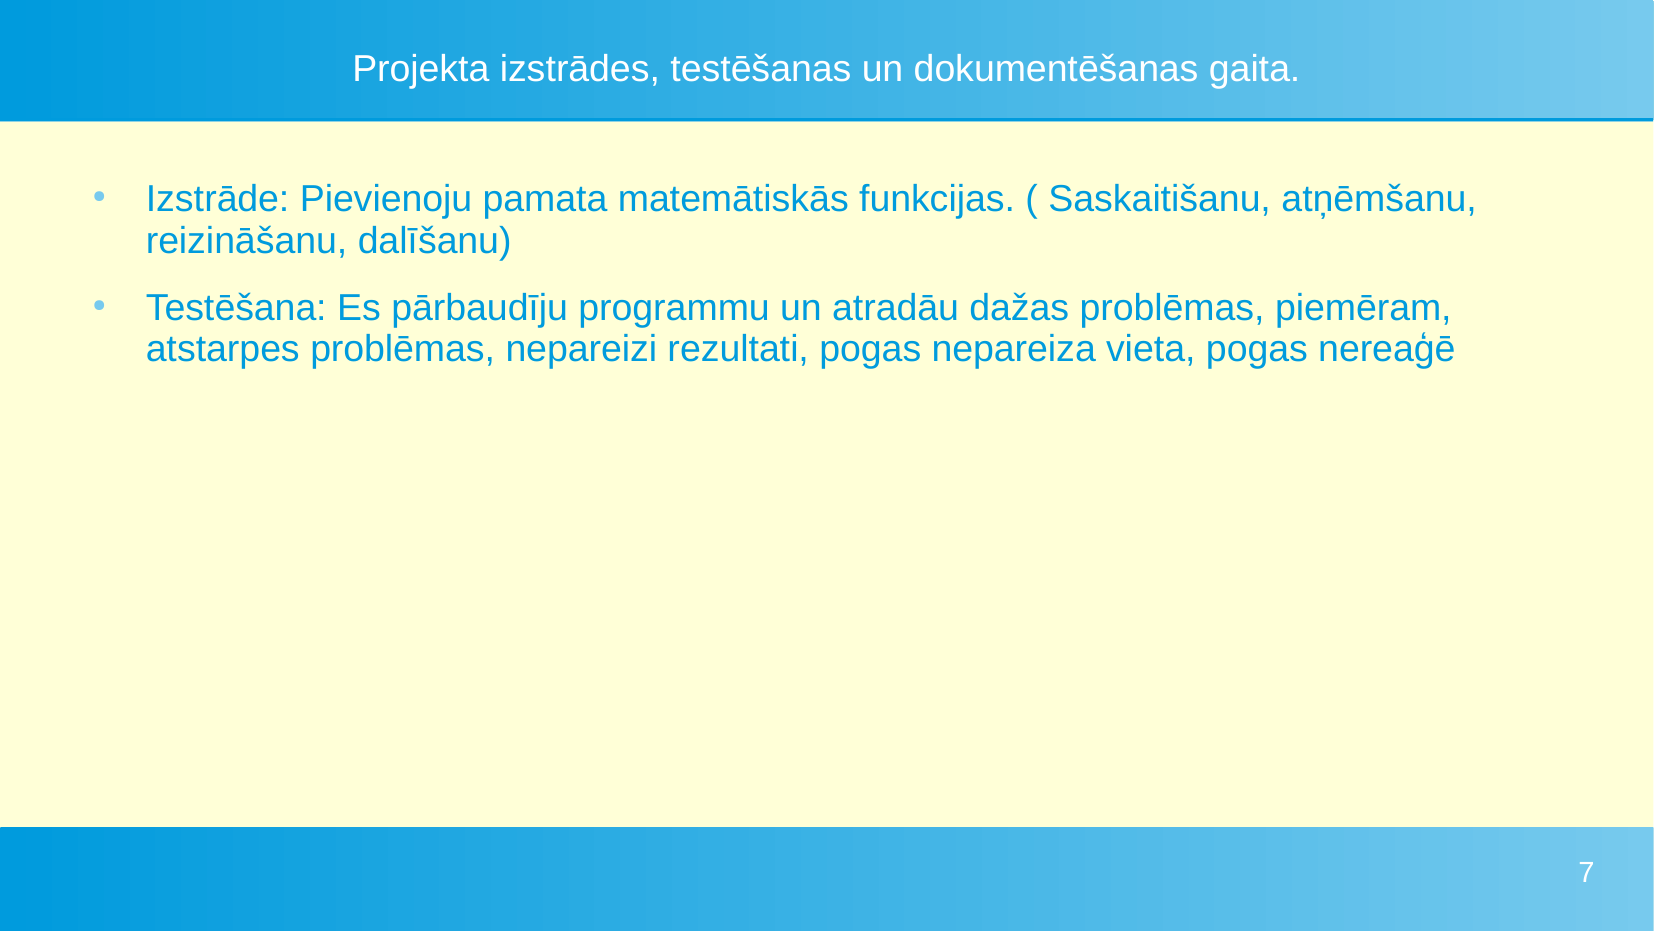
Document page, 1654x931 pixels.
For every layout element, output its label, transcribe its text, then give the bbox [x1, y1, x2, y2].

list Izstrāde: Pievienoju pamata matemātiskās funkcijas. ( Saskaitišanu, atņēmšanu, reizināšanu, dalīšanu) Testēšana: Es pārbaudīju programmu un atradāu dažas problēmas, piemēram, atstarpes problēmas, nepareizi rezultati, pogas nepareiza vieta, pogas nereaģē [75, 177, 1611, 768]
title Projekta izstrādes, testēšanas un dokumentēšanas gaita. [59, 29, 1595, 108]
